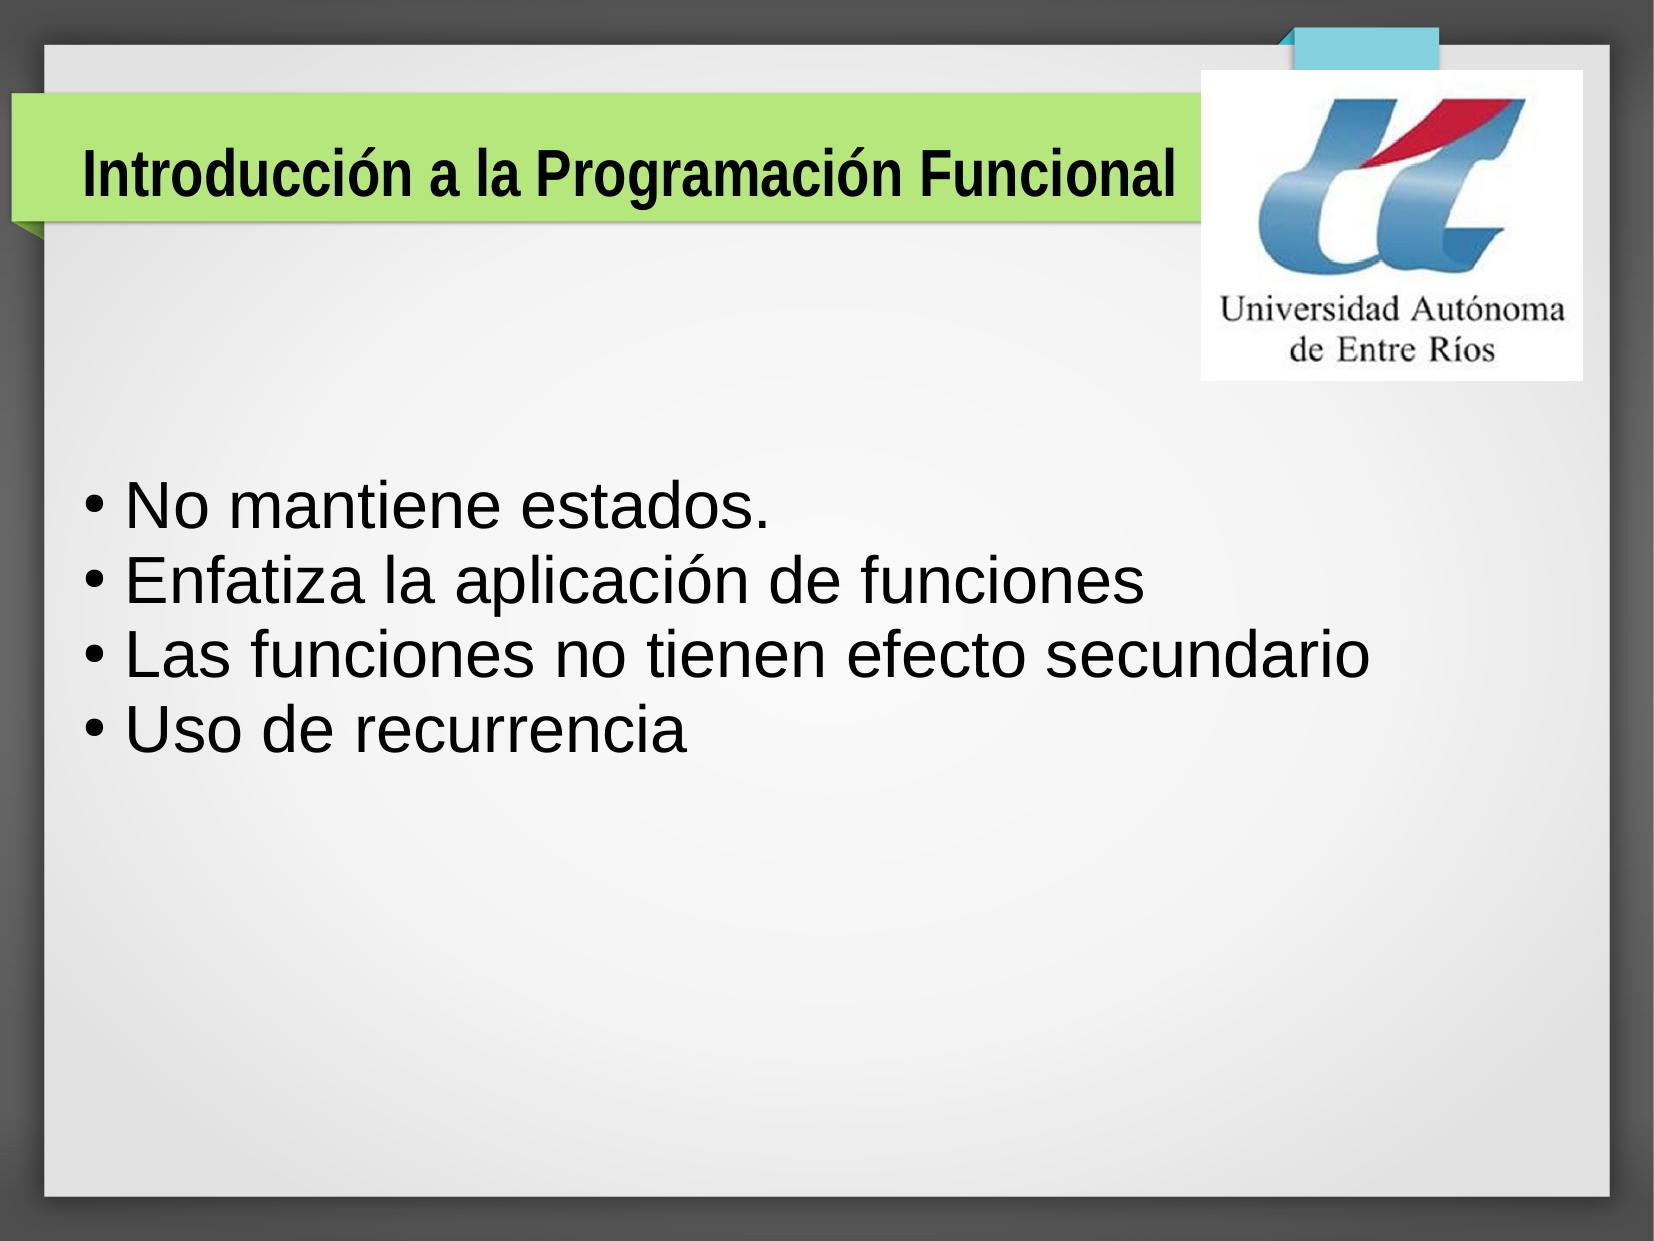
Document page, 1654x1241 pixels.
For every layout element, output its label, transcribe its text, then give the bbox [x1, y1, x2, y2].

subtitle No mantiene estados. Enfatiza la aplicación de funciones Las funciones no tienen efecto secundario Uso de recurrencia [82, 295, 1571, 1015]
title Introducción a la Programación Funcional [82, 94, 1201, 213]
picture [0, 0, 1654, 1241]
